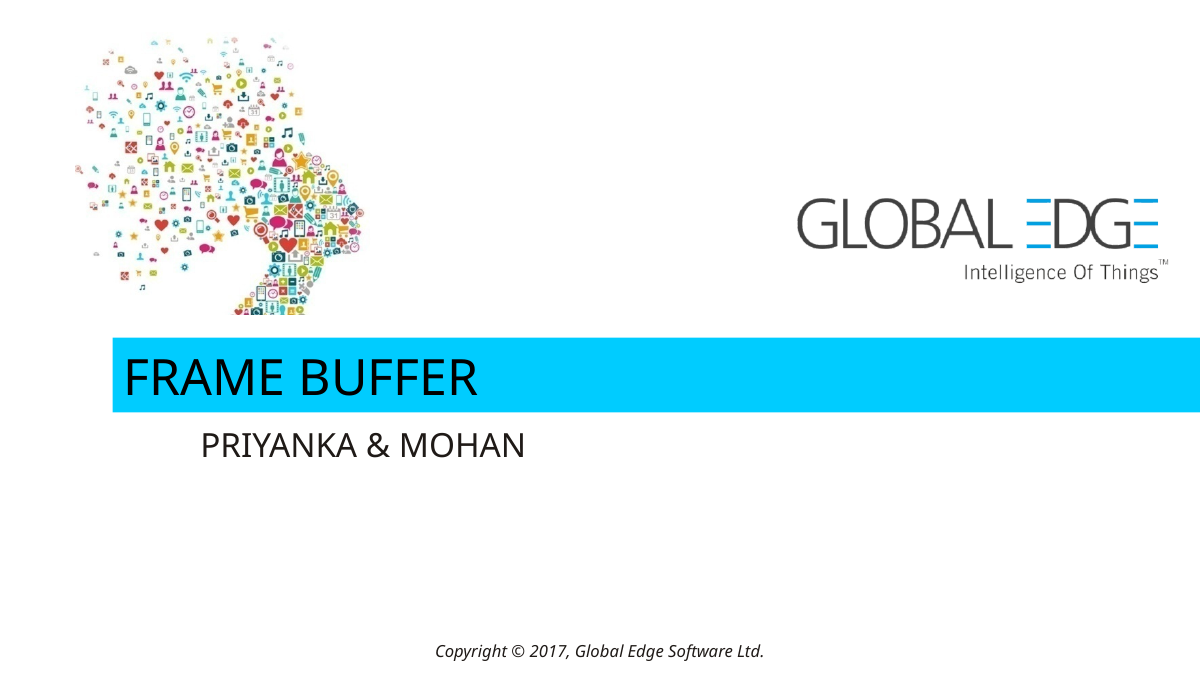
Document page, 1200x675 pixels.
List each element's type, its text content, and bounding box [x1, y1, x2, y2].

picture [75, 0, 377, 315]
title FRAME BUFFER [112, 337, 1200, 413]
picture [787, 187, 1178, 293]
list PRIYANKA & MOHAN [118, 412, 981, 475]
